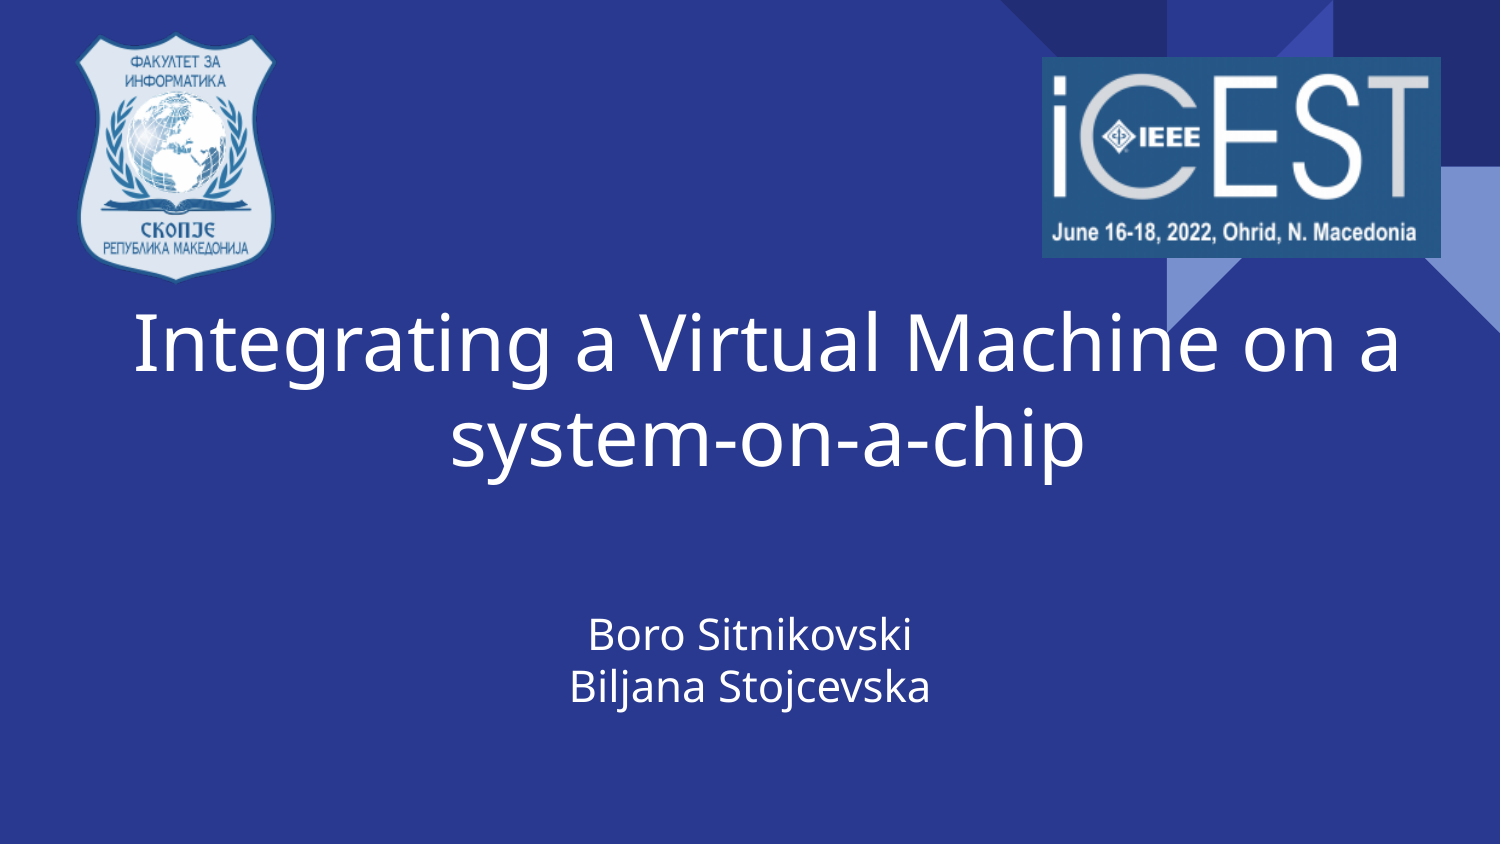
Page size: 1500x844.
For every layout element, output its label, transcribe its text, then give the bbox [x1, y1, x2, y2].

picture [1042, 57, 1441, 258]
picture [75, 30, 289, 285]
text_box Integrating a Virtual Machine on a system-on-a-chip [95, 284, 1442, 497]
text_box Boro Sitnikovski Biljana Stojcevska [457, 591, 1043, 776]
